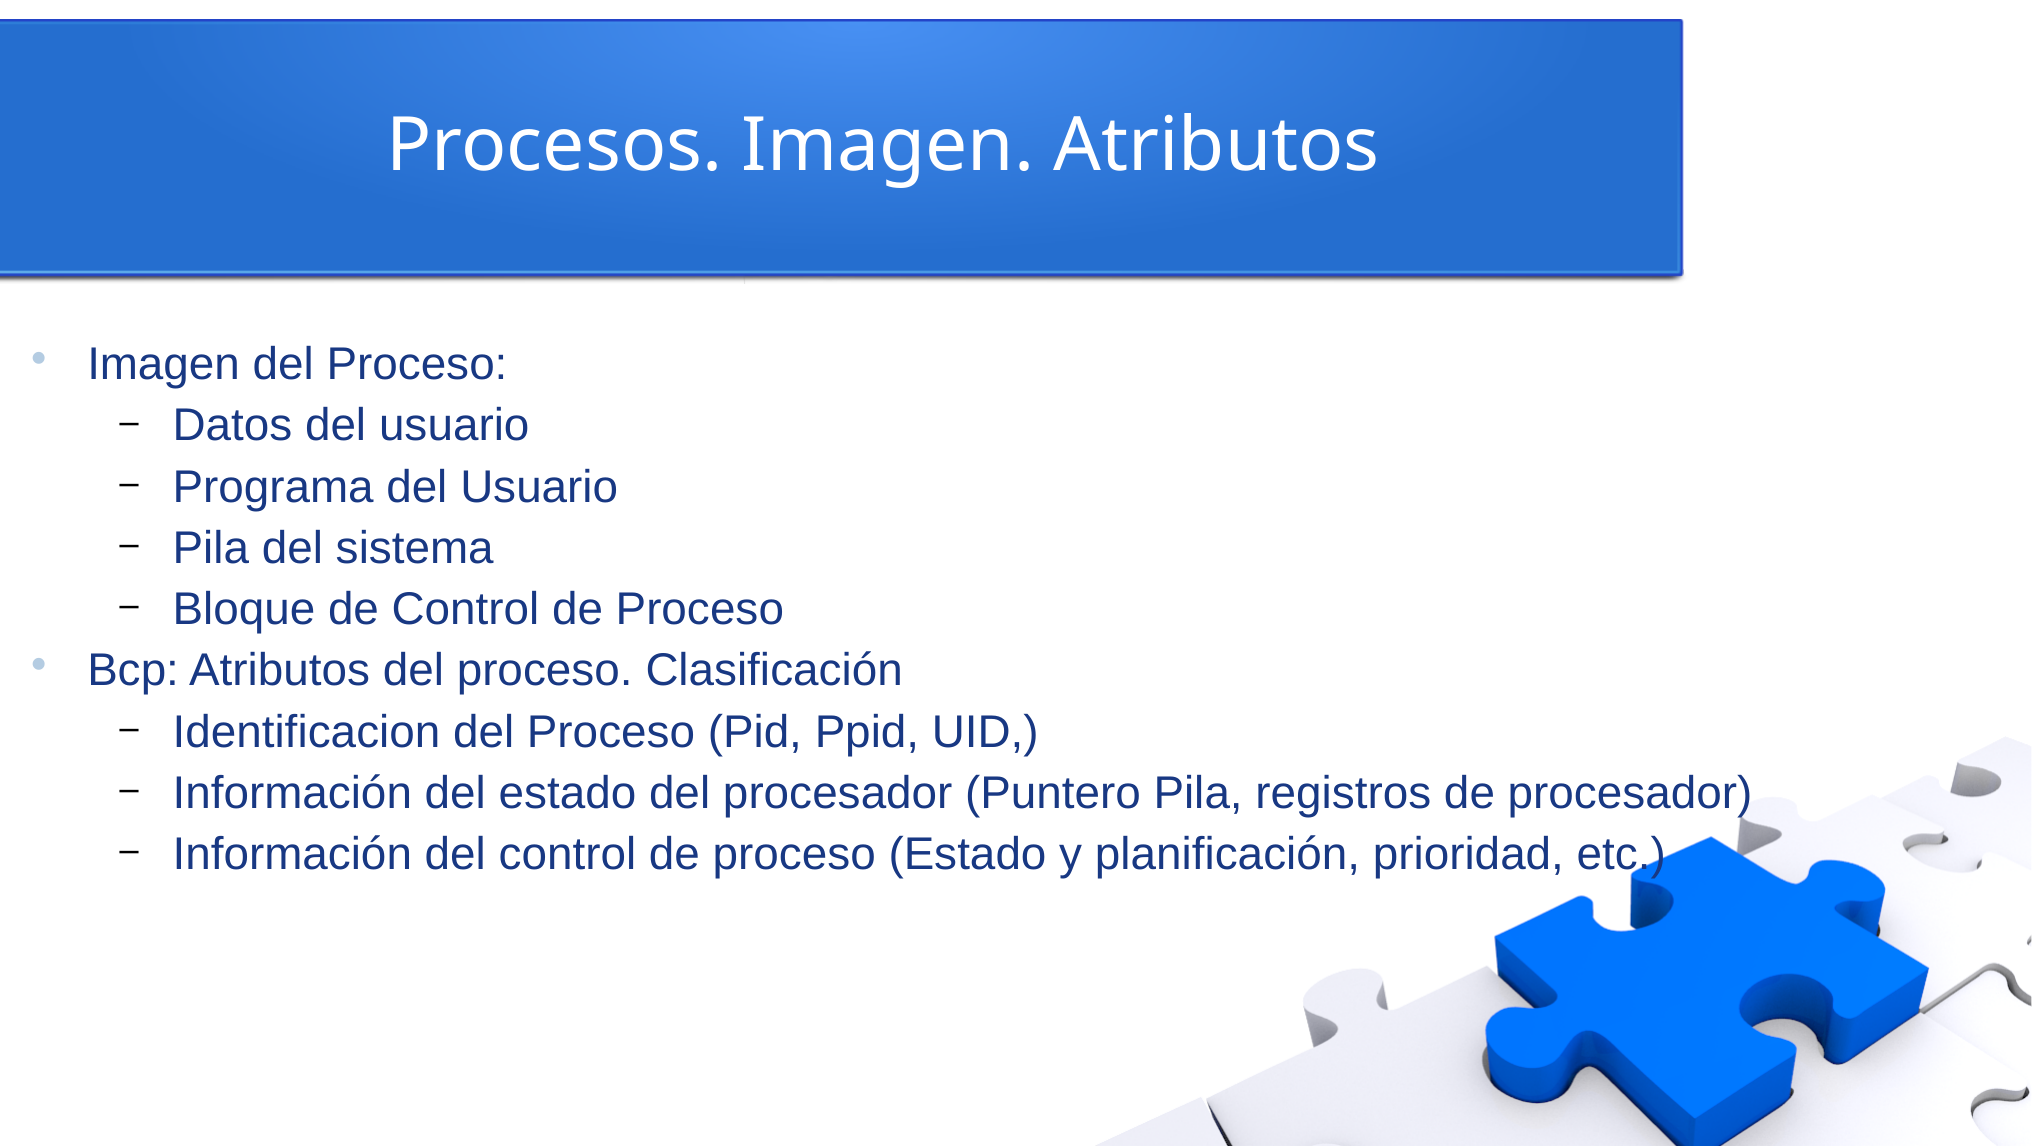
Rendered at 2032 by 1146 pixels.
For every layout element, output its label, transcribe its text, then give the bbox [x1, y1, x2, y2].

text_box Imagen del Proceso: Datos del usuario Programa del Usuario Pila del sistema Bloque de Control de Proceso Bcp: Atributos del proceso. Clasificación Identificacion del Proceso (Pid, Ppid, UID,) Información del estado del procesador (Puntero Pila, registros de procesador) Información del control de proceso (Estado y planificación, prioridad, etc.) [16, 330, 1914, 991]
picture [1071, 605, 2032, 1146]
title Procesos. Imagen. Atributos [101, 45, 1666, 237]
picture [0, 19, 1689, 284]
